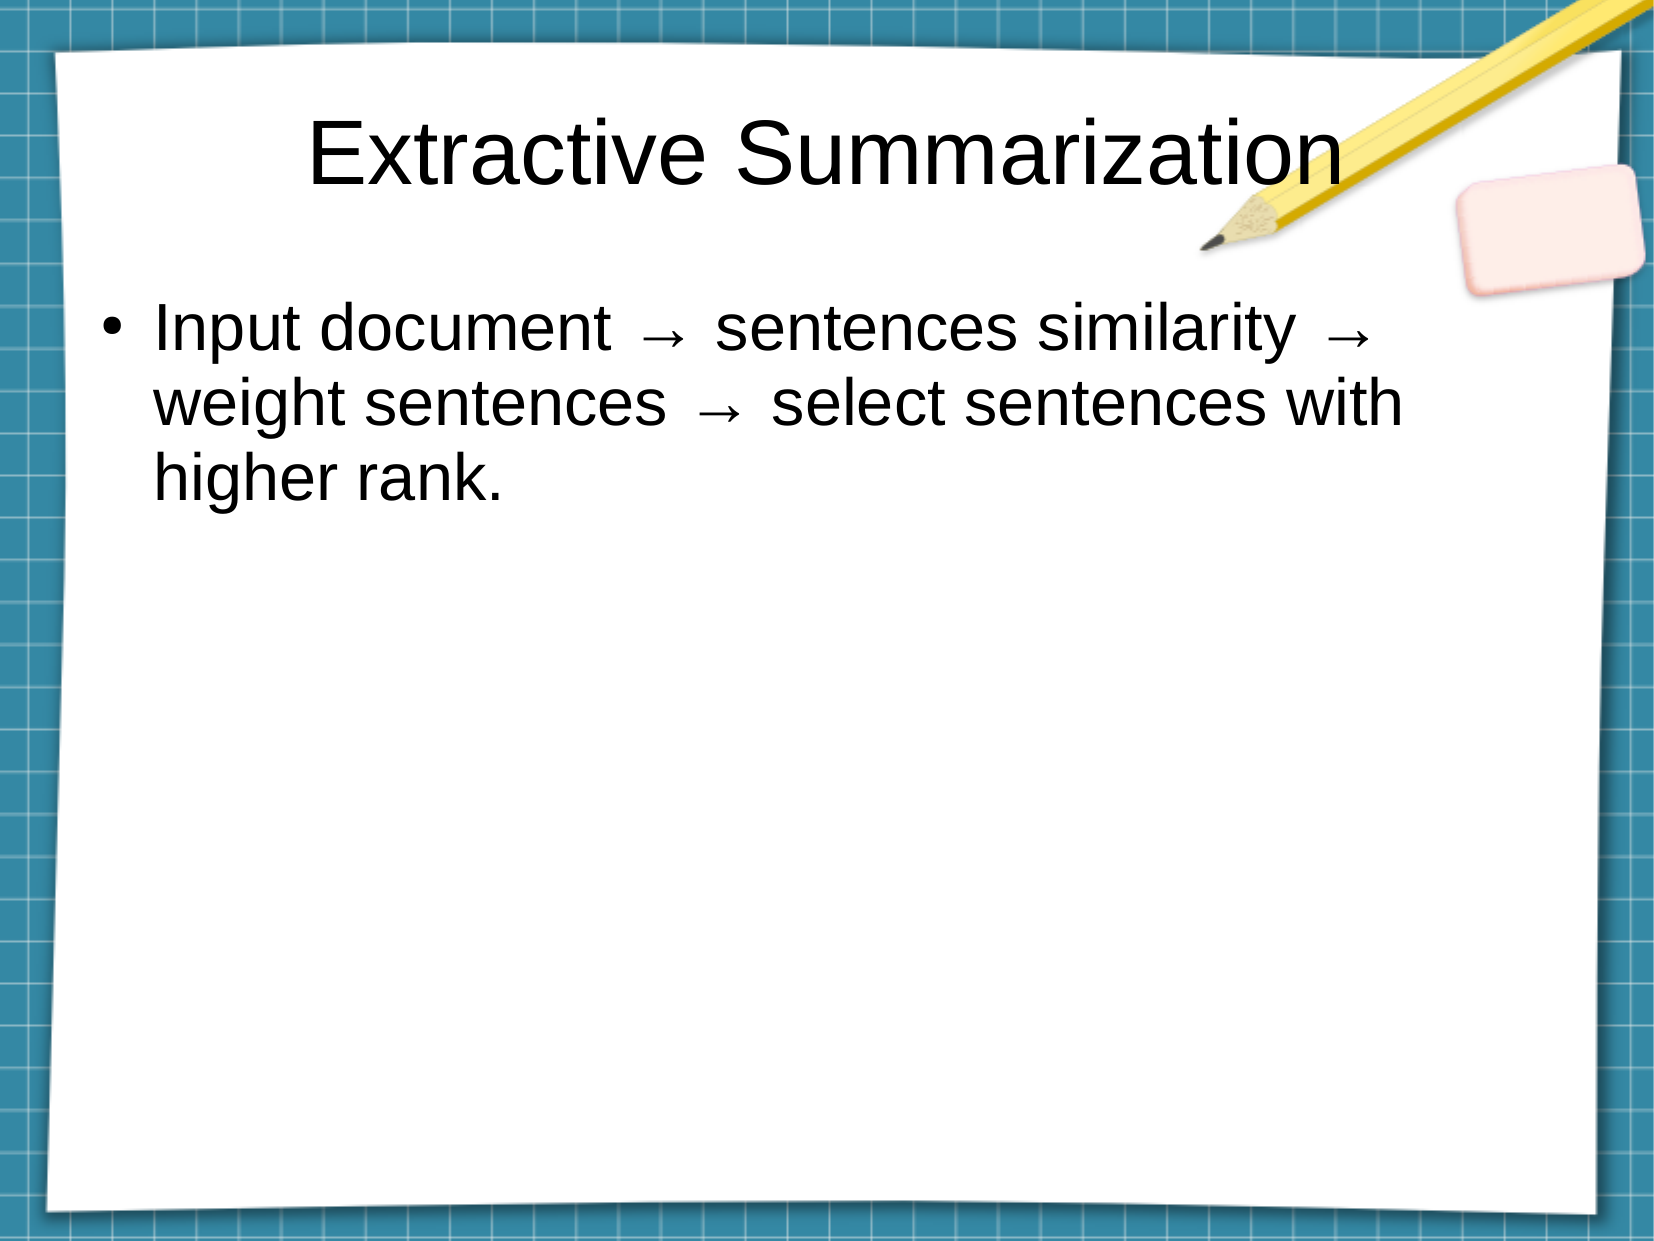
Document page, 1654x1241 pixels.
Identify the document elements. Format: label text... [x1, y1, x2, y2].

list Input document → sentences similarity → weight sentences → select sentences with higher rank. [82, 290, 1571, 1010]
picture [0, 0, 1654, 1241]
title Extractive Summarization [82, 49, 1571, 257]
